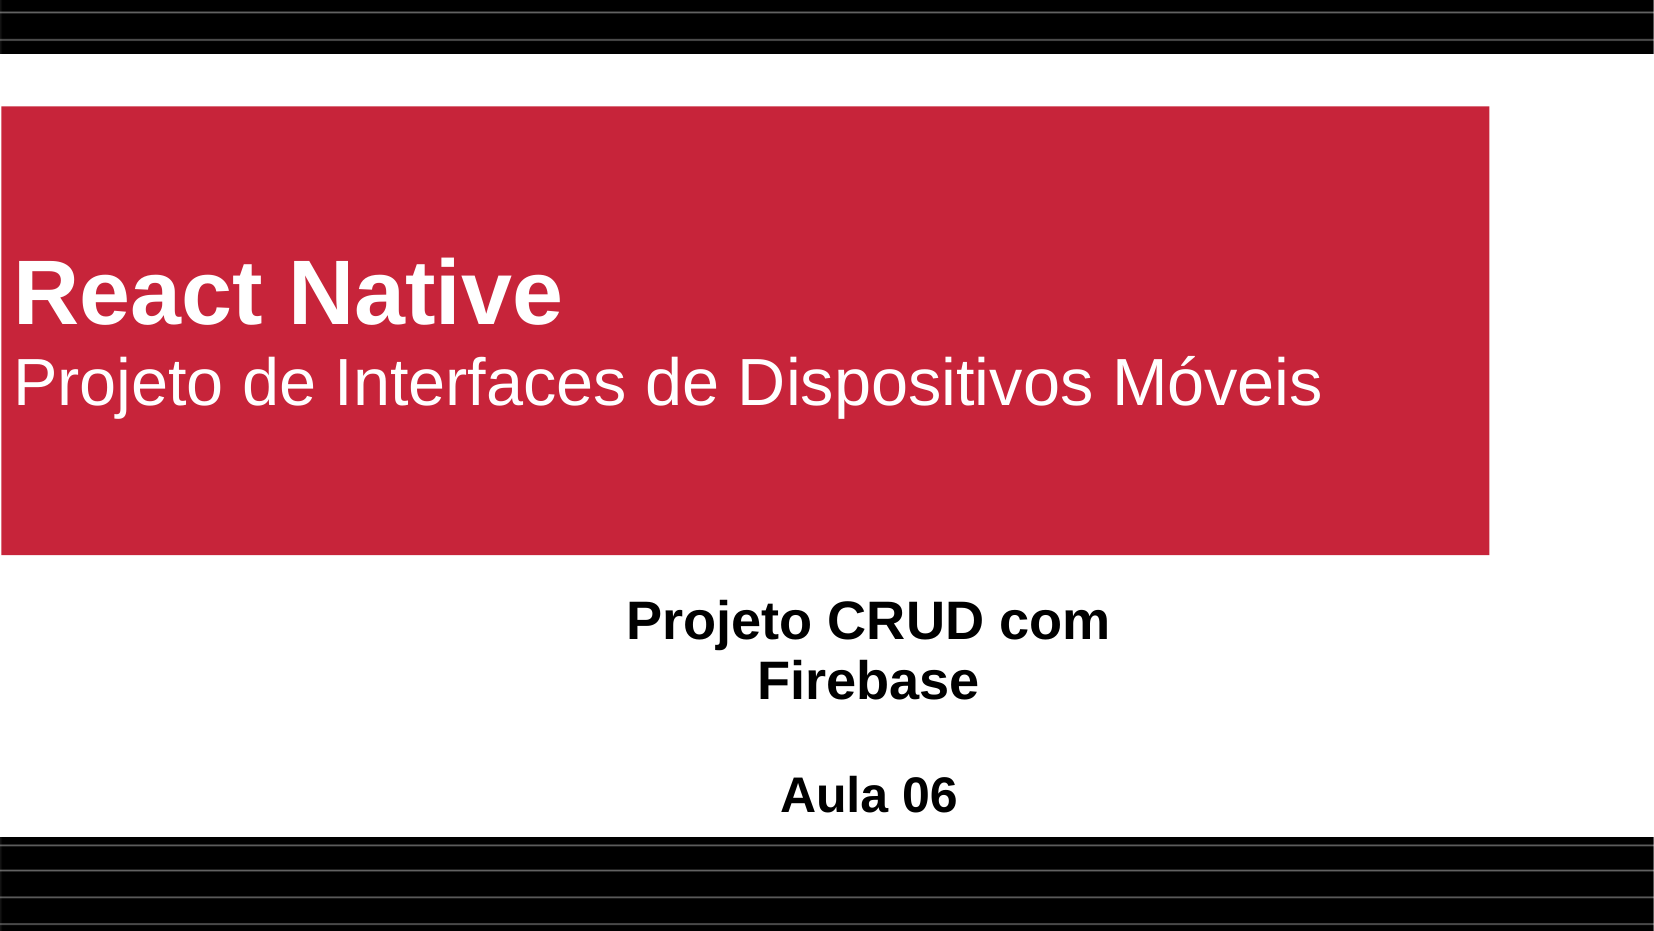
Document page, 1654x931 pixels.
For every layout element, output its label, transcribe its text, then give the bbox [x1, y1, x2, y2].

picture [0, 0, 1654, 54]
picture [0, 837, 1654, 931]
title React Native Projeto de Interfaces de Dispositivos Móveis [1, 106, 1490, 556]
subtitle Projeto CRUD com Firebase Aula 06 [625, 590, 1300, 824]
